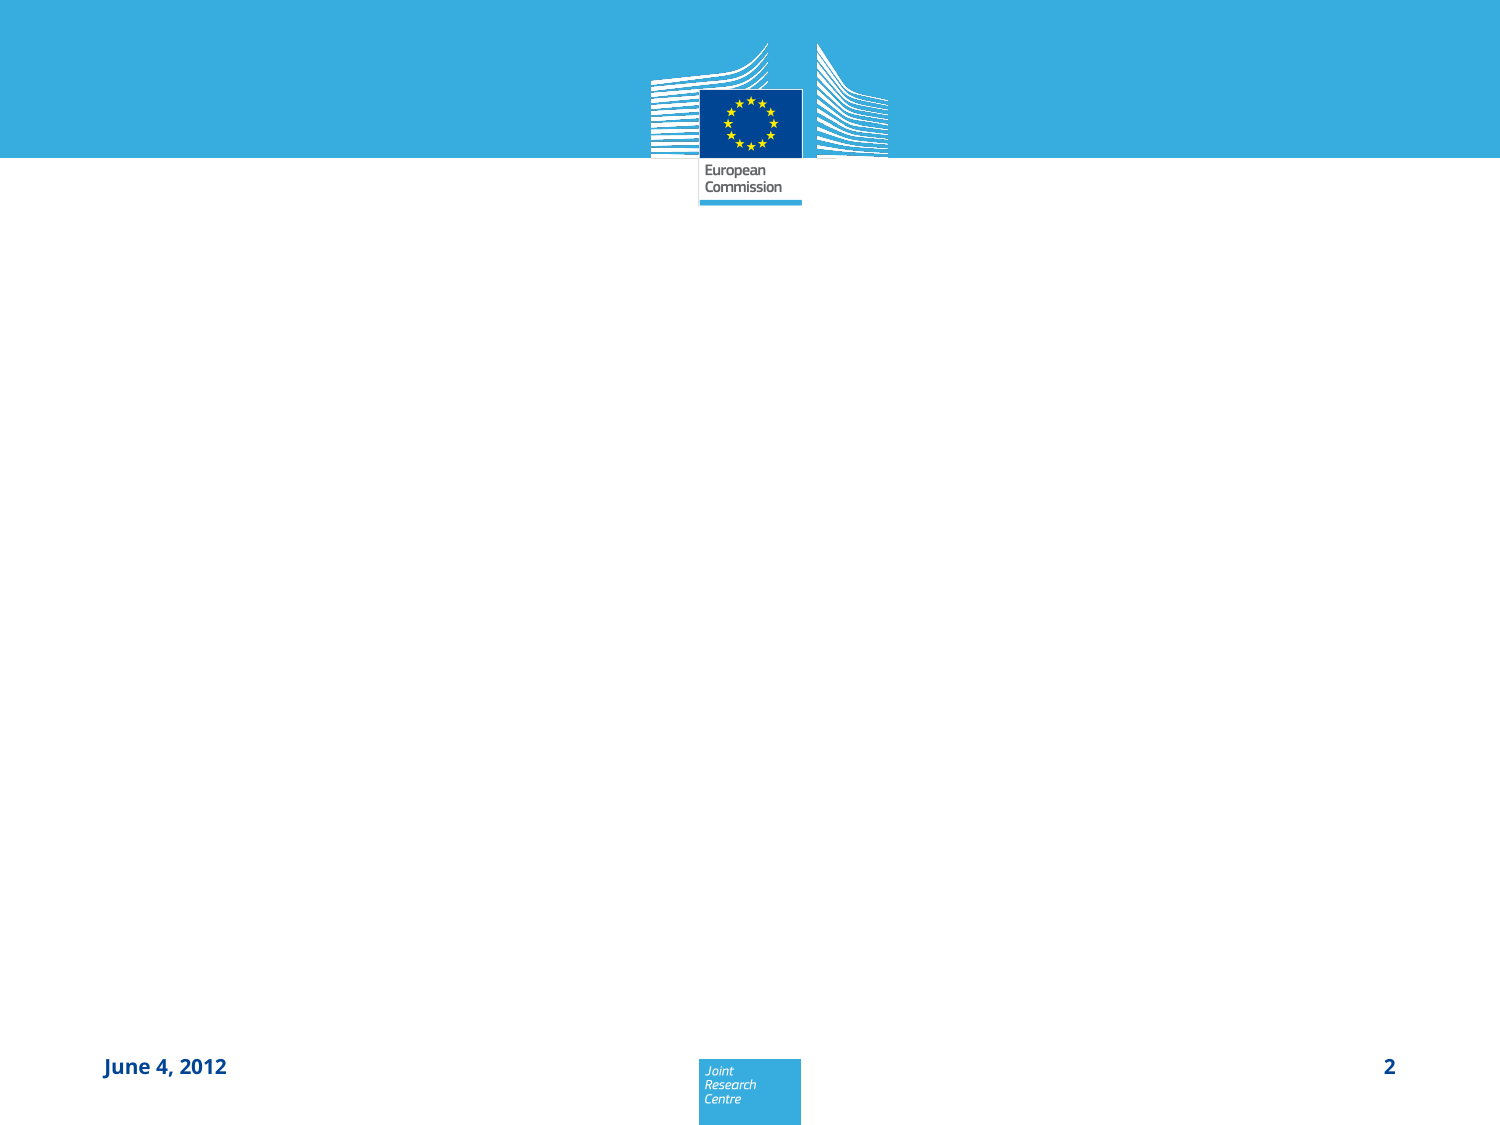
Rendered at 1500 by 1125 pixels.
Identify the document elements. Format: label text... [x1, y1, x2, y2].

picture [651, 42, 888, 207]
text_box June 4, 2012 [104, 1054, 455, 1080]
text_box <number> [1045, 1054, 1396, 1083]
picture [699, 1059, 801, 1125]
